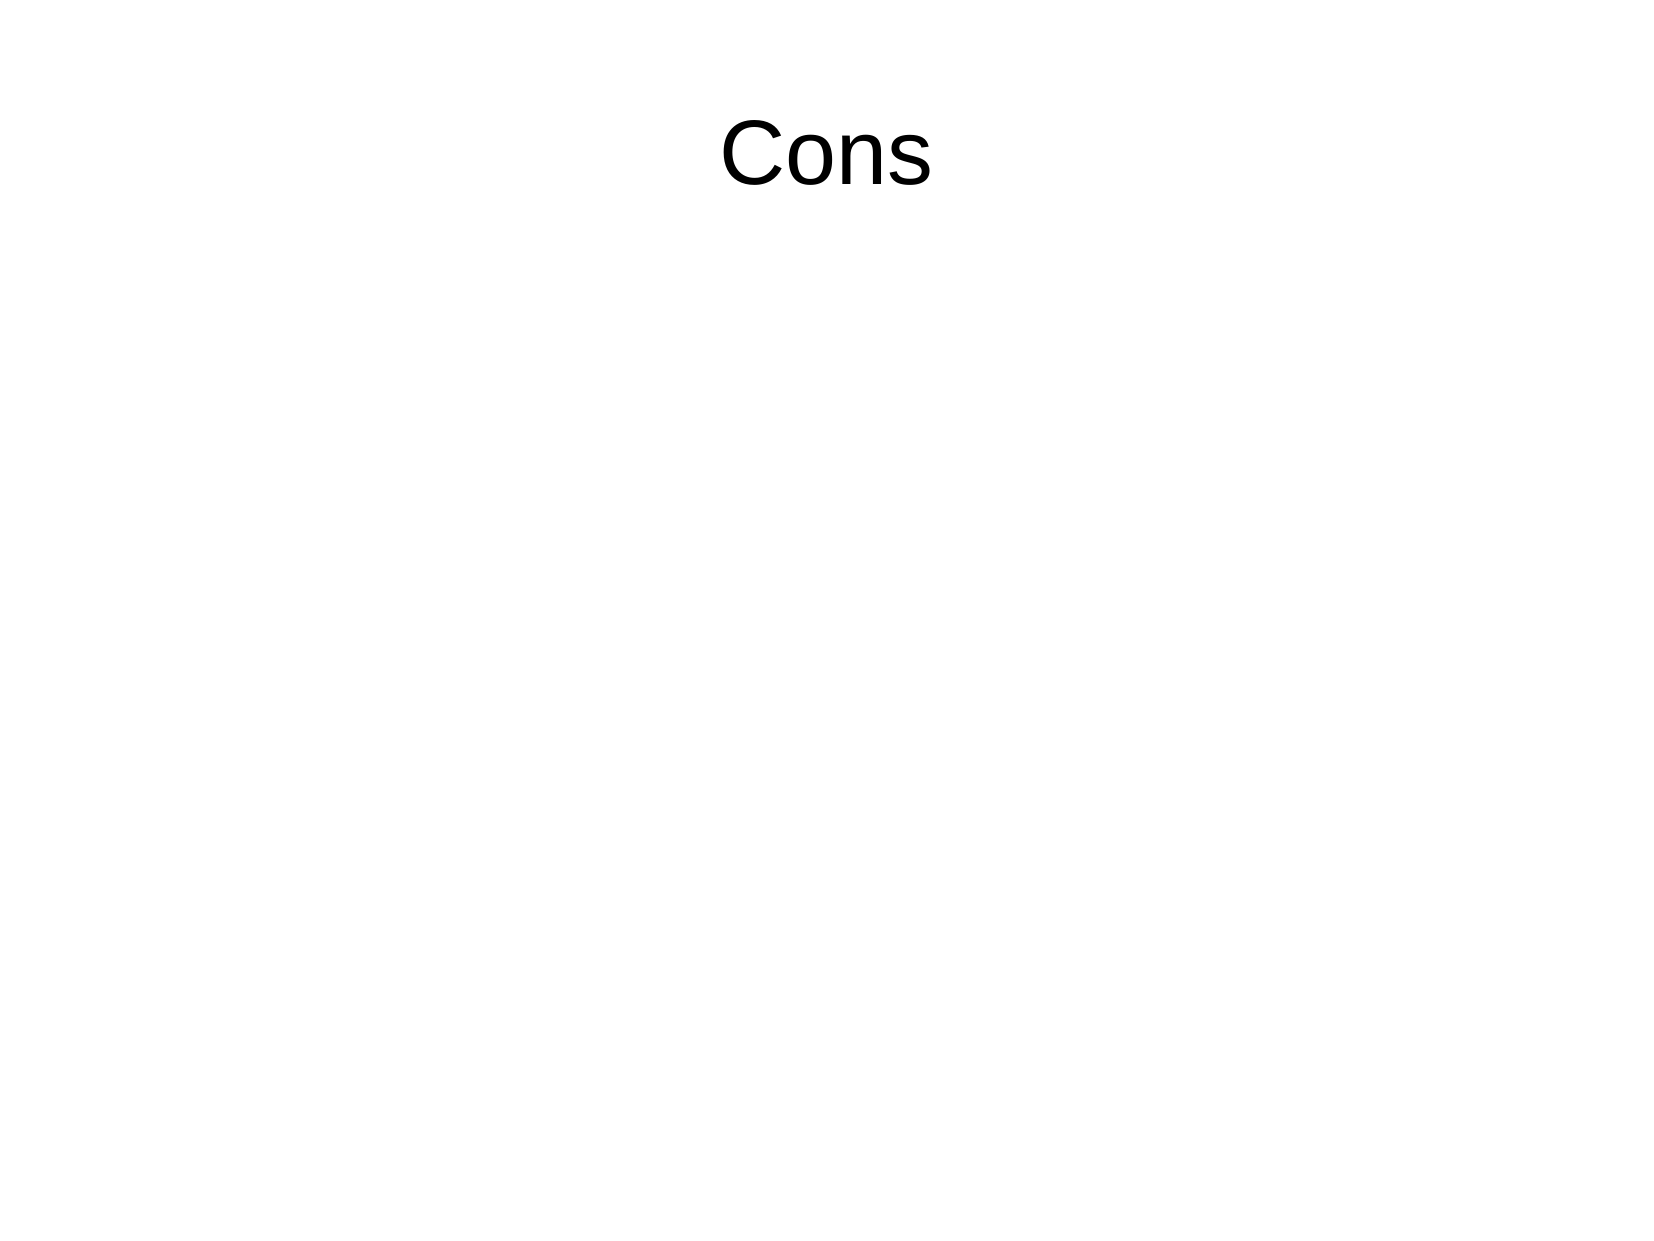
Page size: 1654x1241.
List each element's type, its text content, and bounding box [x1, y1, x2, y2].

title Cons [82, 56, 1571, 250]
